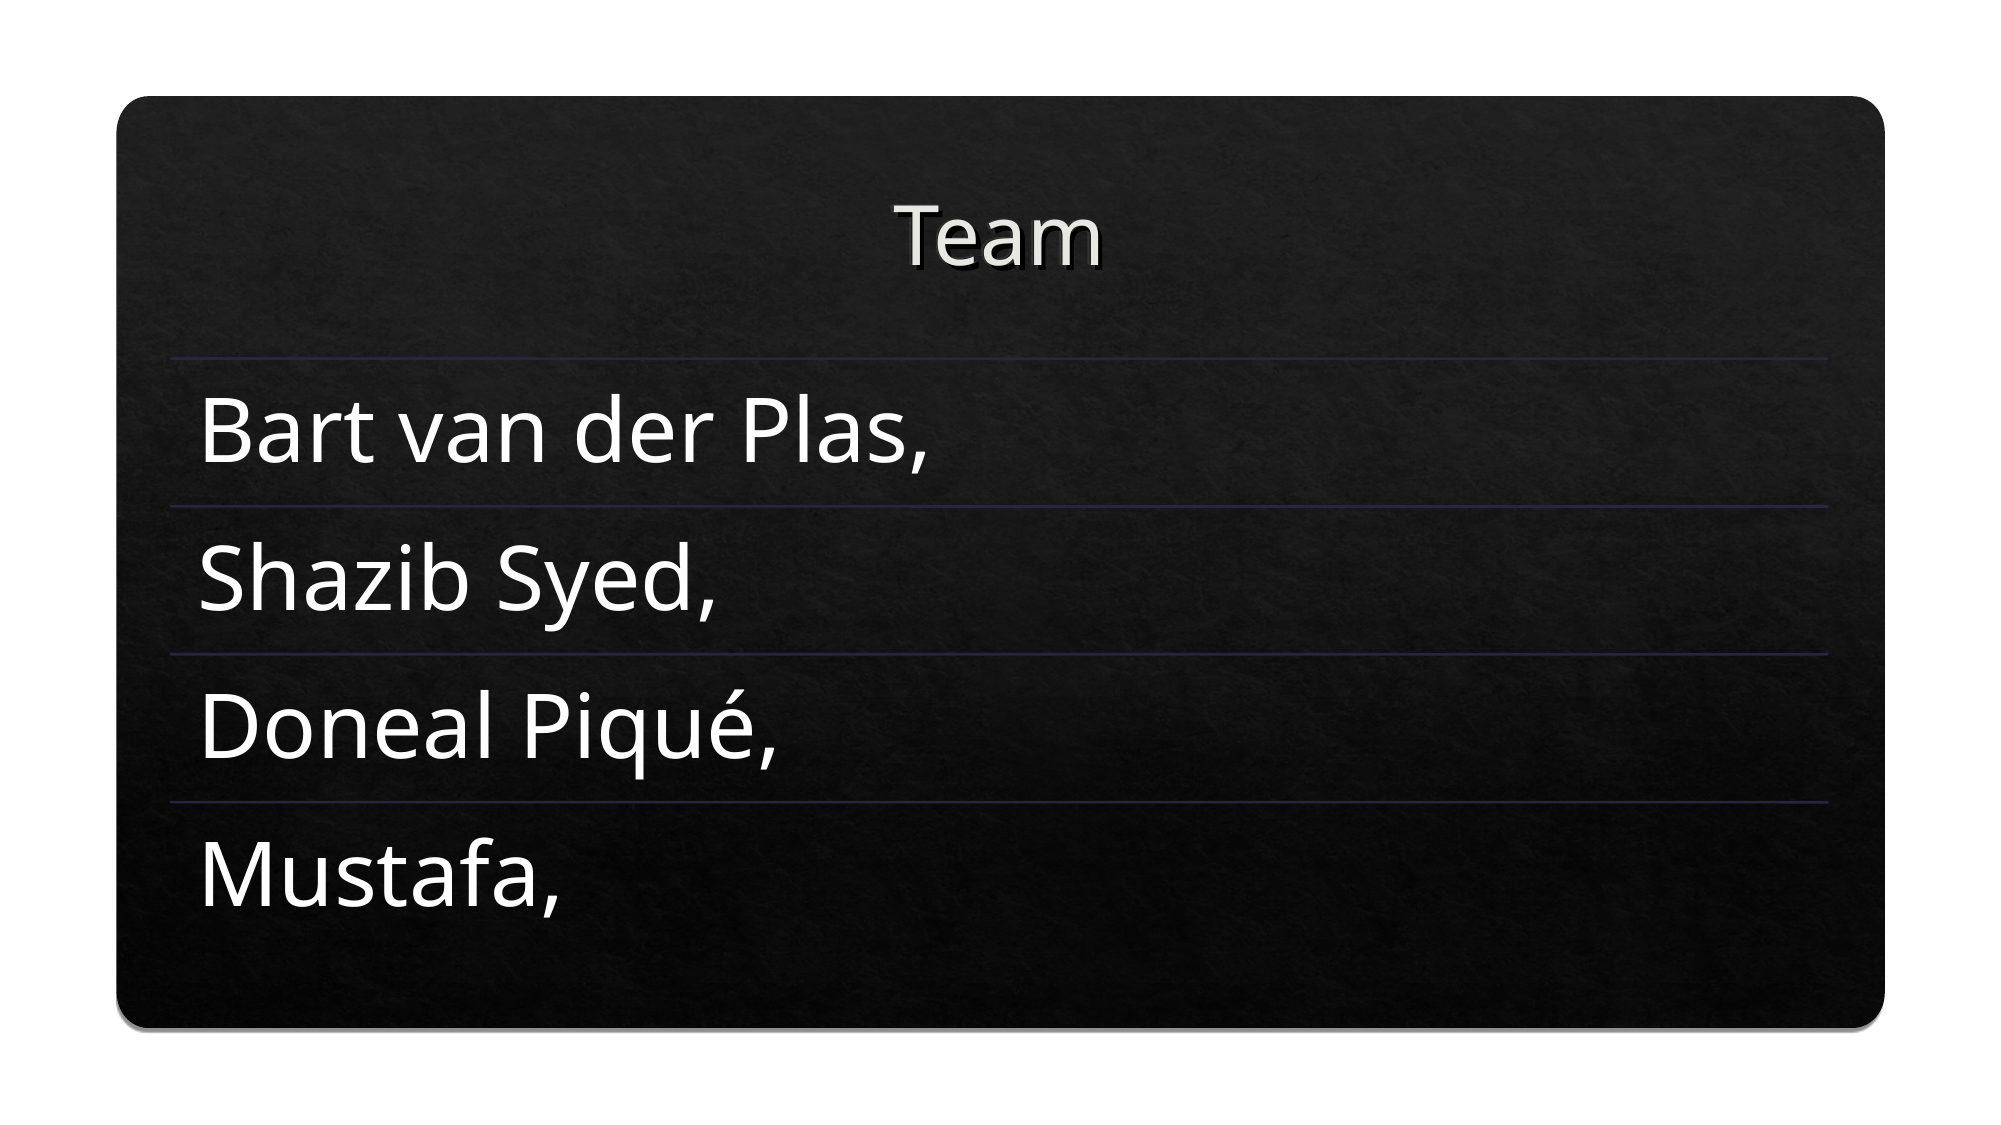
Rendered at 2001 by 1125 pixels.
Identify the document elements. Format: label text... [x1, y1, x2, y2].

text_box Mustafa, [170, 802, 1828, 951]
text_box Shazib Syed, [170, 506, 1828, 654]
text_box [116, 96, 1885, 1028]
text_box Bart van der Plas, [170, 358, 1828, 506]
text_box Doneal Piqué, [170, 654, 1828, 802]
title Team [170, 140, 1828, 325]
